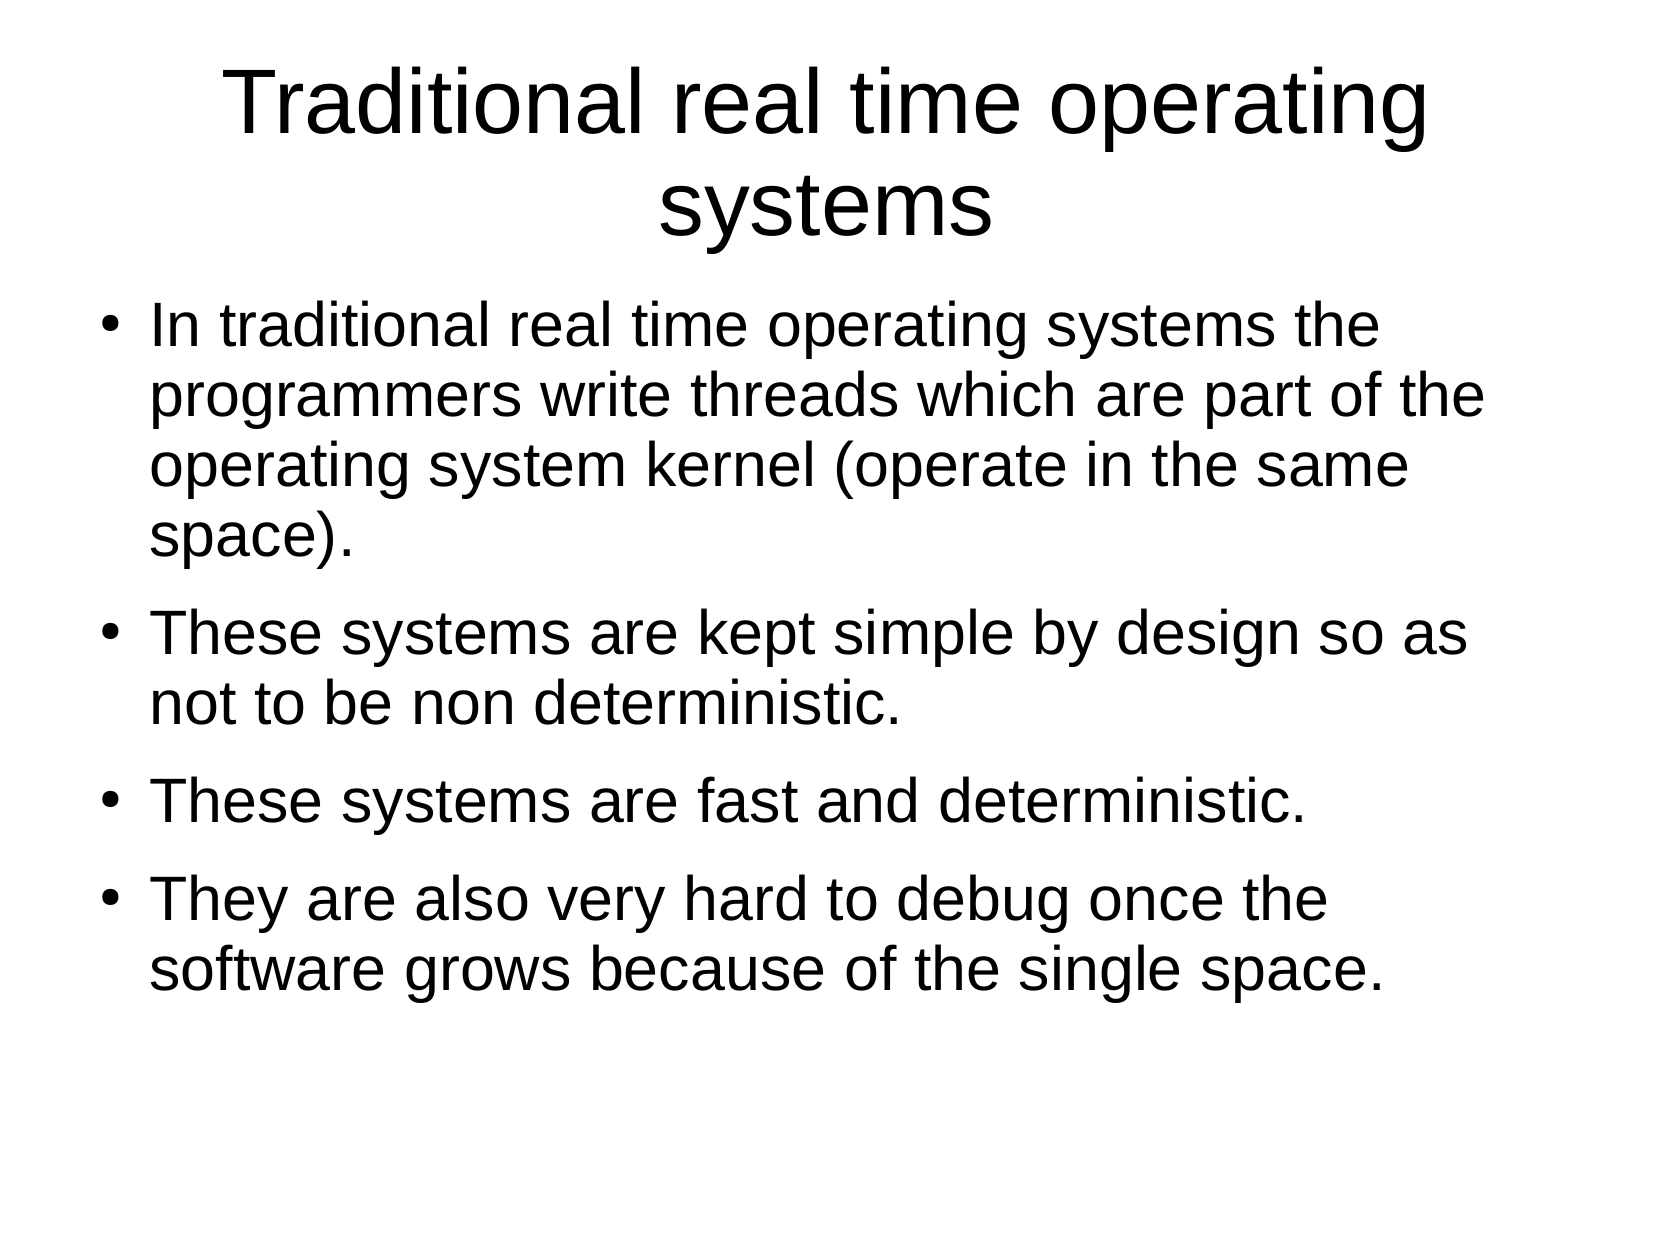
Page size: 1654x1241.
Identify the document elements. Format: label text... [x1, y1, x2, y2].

list In traditional real time operating systems the programmers write threads which are part of the operating system kernel (operate in the same space). These systems are kept simple by design so as not to be non deterministic. These systems are fast and deterministic. They are also very hard to debug once the software grows because of the single space. [82, 290, 1538, 1010]
title Traditional real time operating systems [82, 49, 1571, 257]
